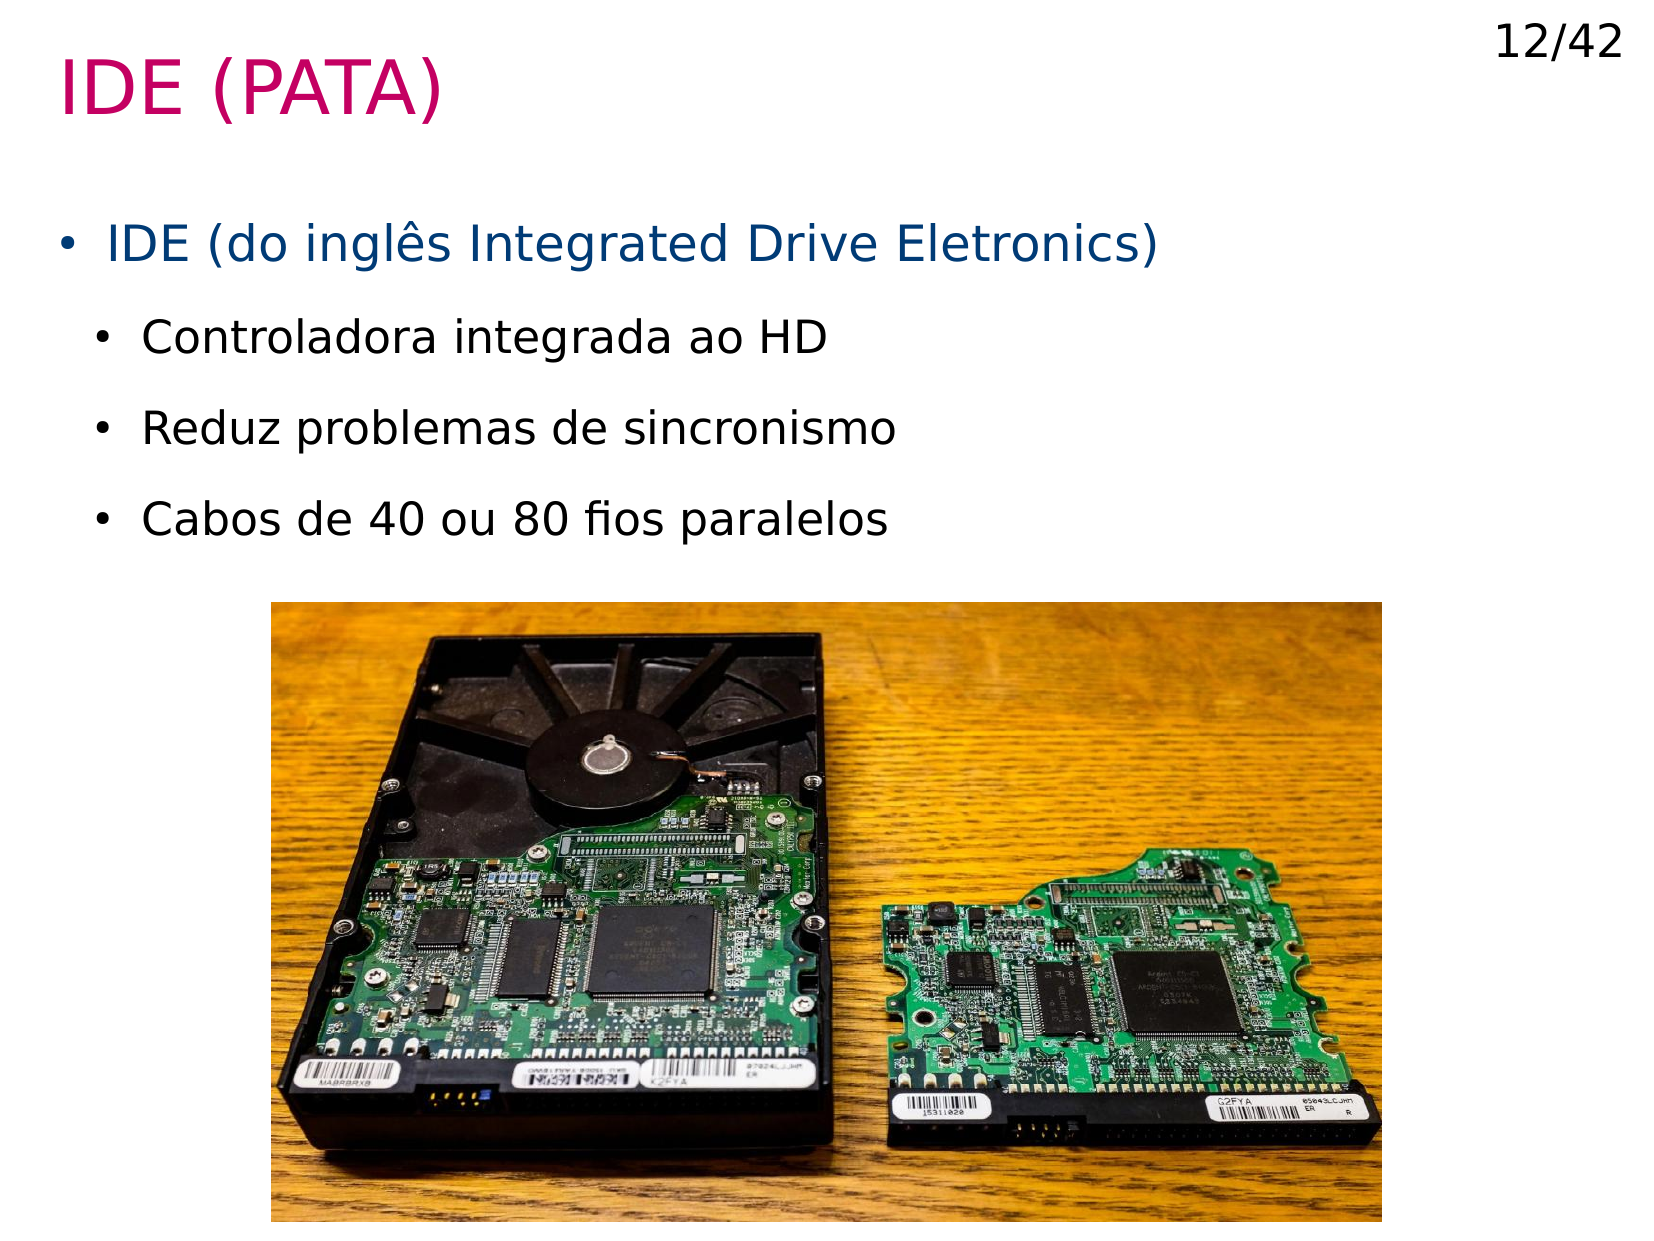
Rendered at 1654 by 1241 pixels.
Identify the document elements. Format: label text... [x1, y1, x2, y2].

title IDE (PATA) [59, 29, 1625, 148]
picture [271, 602, 1382, 1222]
list IDE (do inglês Integrated Drive Eletronics) Controladora integrada ao HD Reduz problemas de sincronismo Cabos de 40 ou 80 fios paralelos [59, 206, 1625, 1211]
